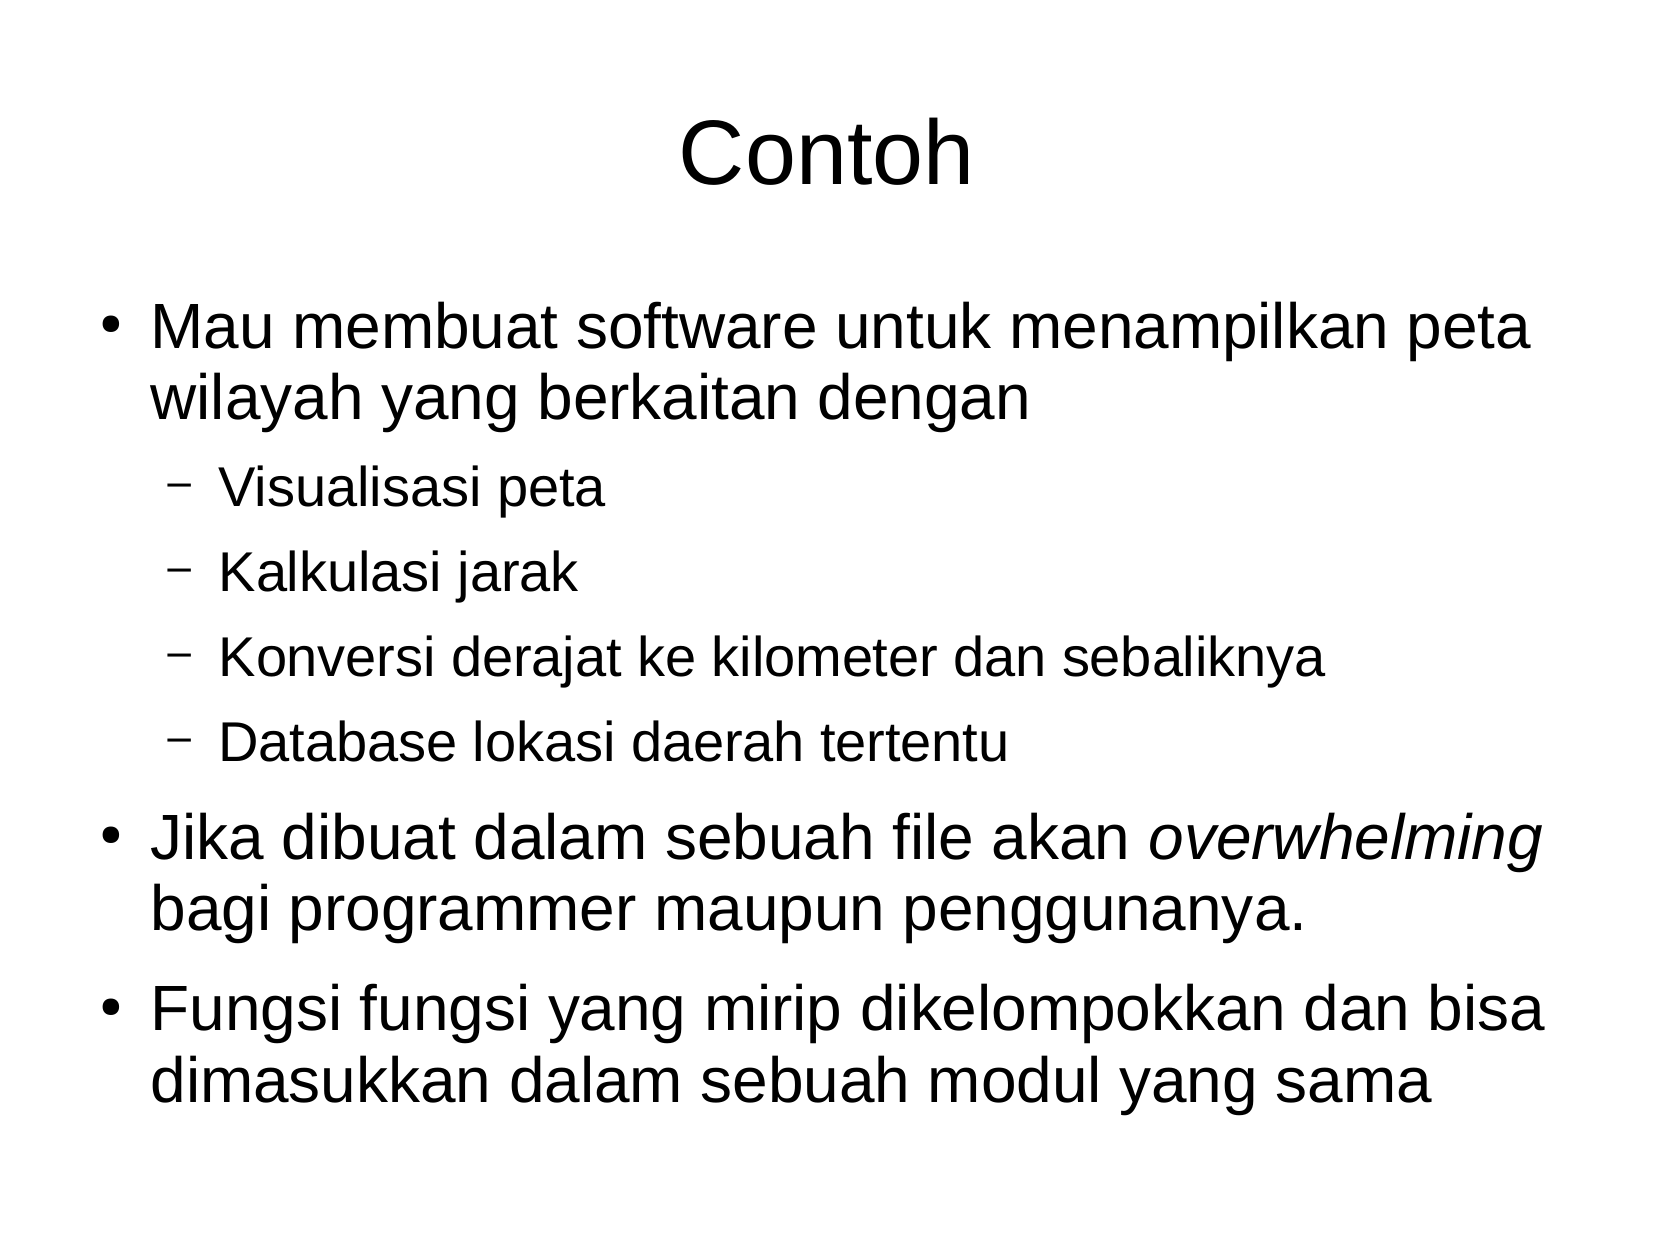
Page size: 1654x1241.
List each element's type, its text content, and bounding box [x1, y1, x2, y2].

list Mau membuat software untuk menampilkan peta wilayah yang berkaitan dengan Visualisasi peta Kalkulasi jarak Konversi derajat ke kilometer dan sebaliknya Database lokasi daerah tertentu Jika dibuat dalam sebuah file akan overwhelming bagi programmer maupun penggunanya. Fungsi fungsi yang mirip dikelompokkan dan bisa dimasukkan dalam sebuah modul yang sama [82, 290, 1571, 1126]
title Contoh [82, 49, 1571, 257]
